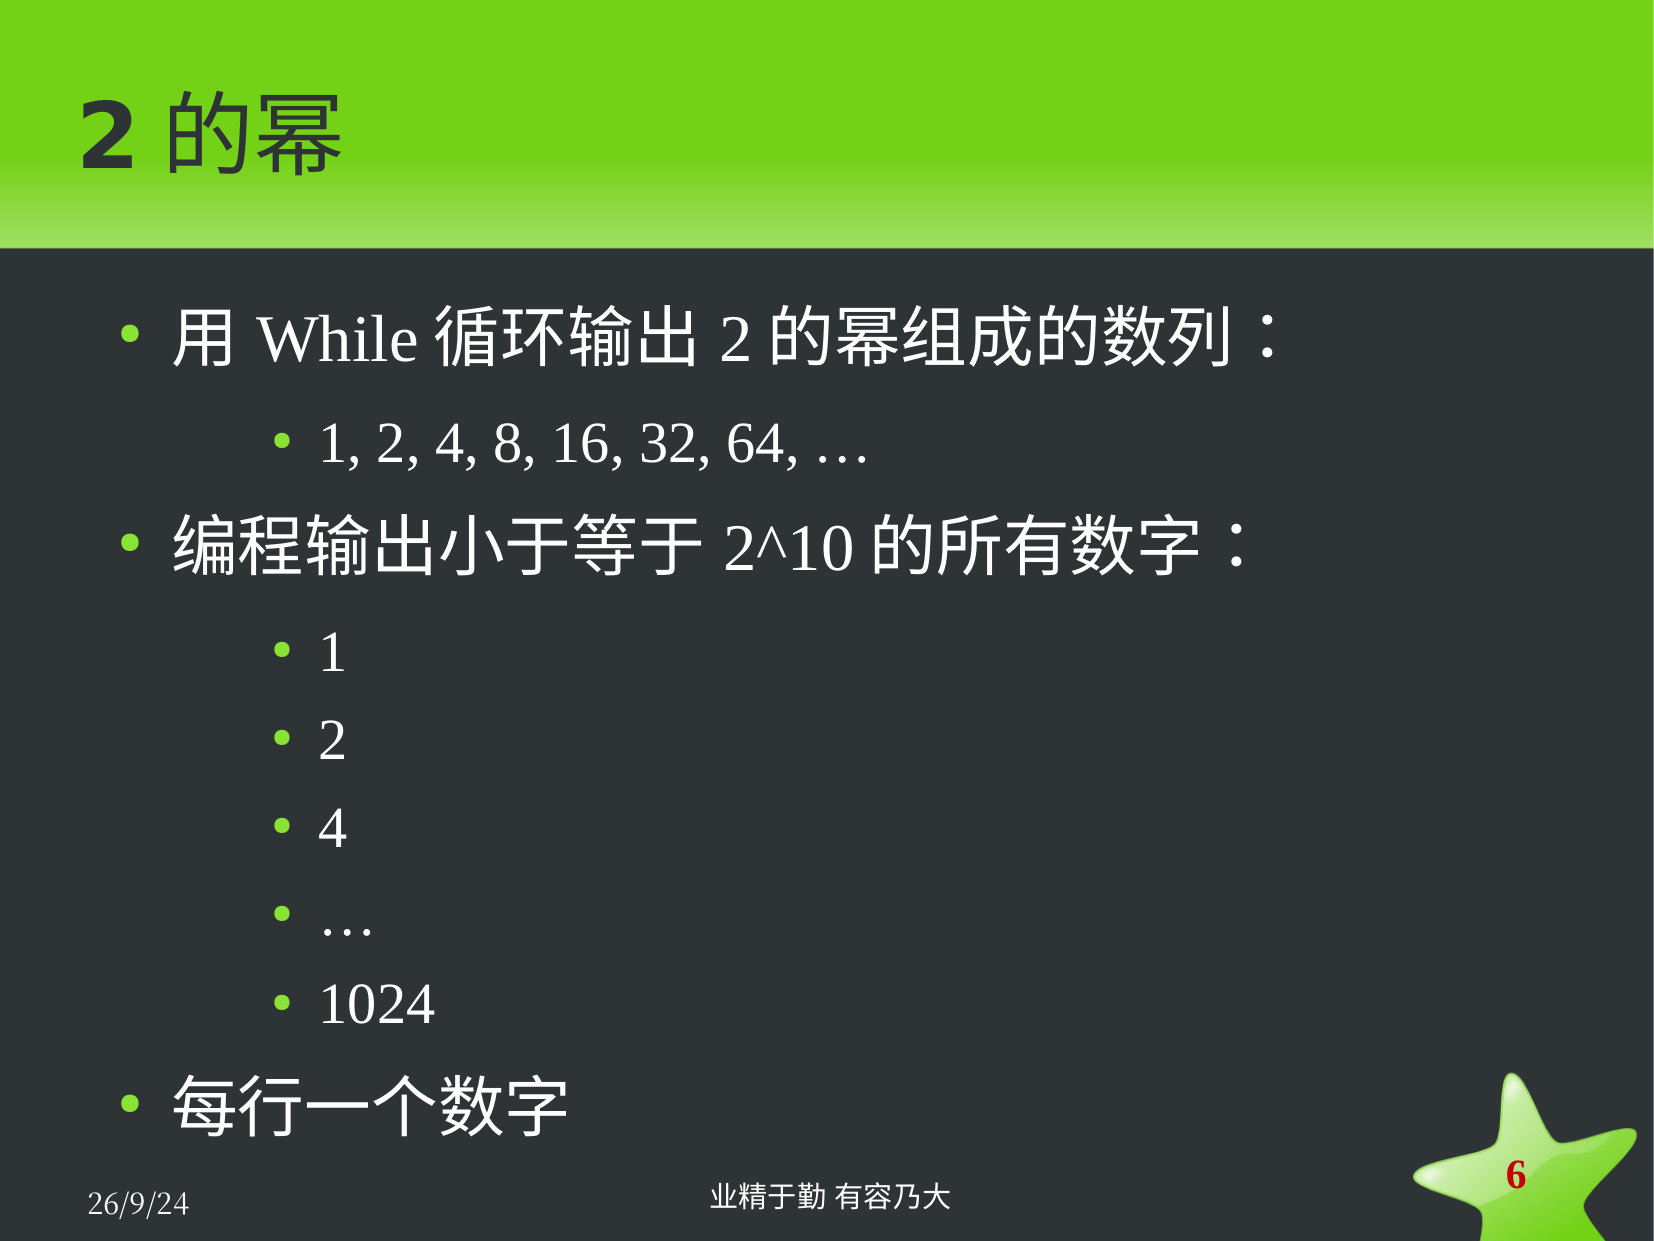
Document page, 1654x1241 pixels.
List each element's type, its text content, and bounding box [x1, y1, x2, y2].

list 用While循环输出2的幂组成的数列： 1, 2, 4, 8, 16, 32, 64, … 编程输出小于等于2^10的所有数字： 1 2 4 … 1024 每行一个数字 [82, 290, 1571, 1154]
title 2的幂 [76, 29, 1565, 237]
picture [0, 0, 1654, 1241]
